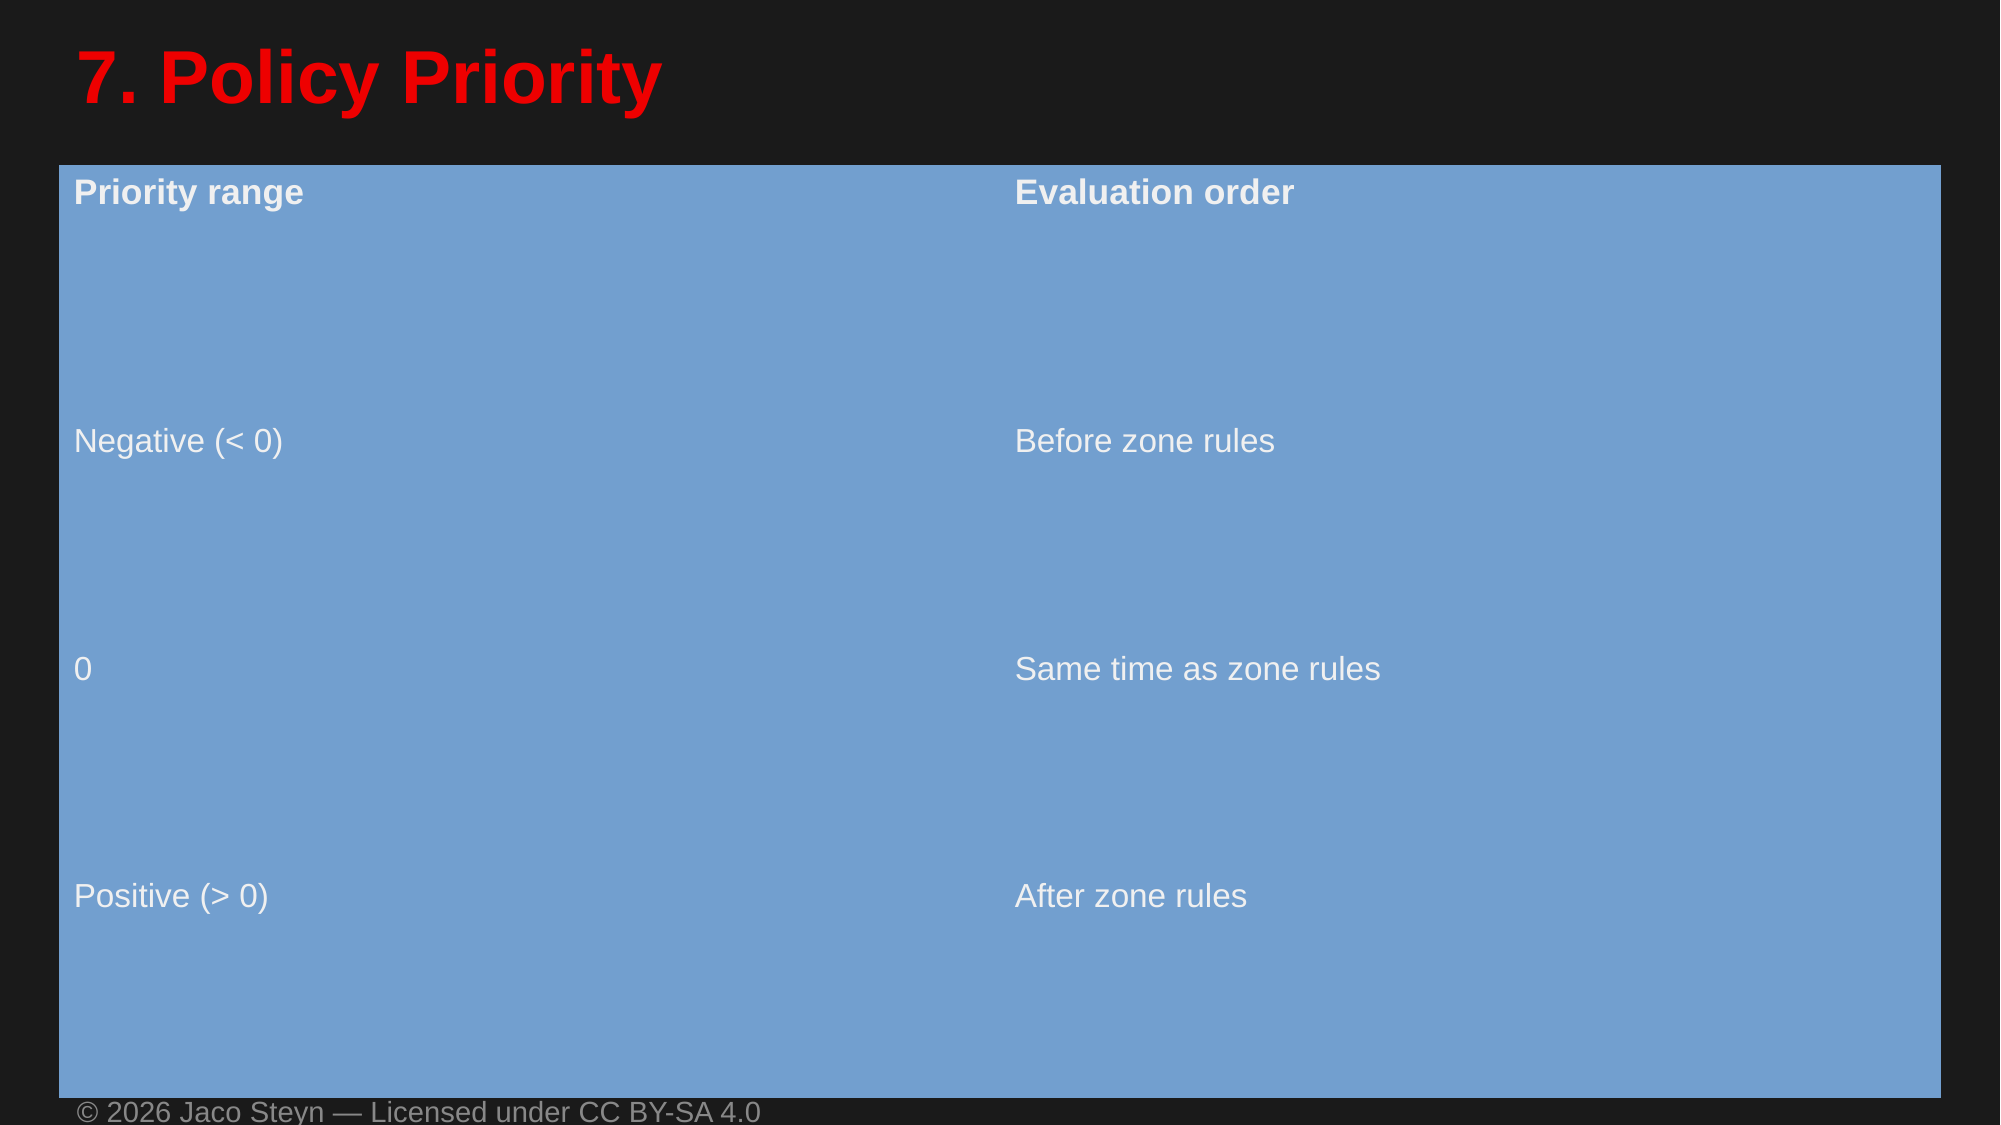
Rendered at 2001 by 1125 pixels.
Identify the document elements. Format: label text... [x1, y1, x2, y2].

text_box © 2026 Jaco Steyn — Licensed under CC BY-SA 4.0 [59, 1083, 1942, 1120]
table_cell 0 [59, 643, 1000, 870]
table_cell Positive (> 0) [59, 870, 1000, 1083]
table_cell Before zone rules [1000, 415, 1941, 643]
table_header Priority range [59, 165, 1000, 415]
table_cell Same time as zone rules [1000, 643, 1941, 870]
table_cell Negative (< 0) [59, 415, 1000, 643]
text_box 7. Policy Priority [59, 23, 1942, 142]
table_cell After zone rules [1000, 870, 1941, 1083]
table_header Evaluation order [1000, 165, 1941, 415]
